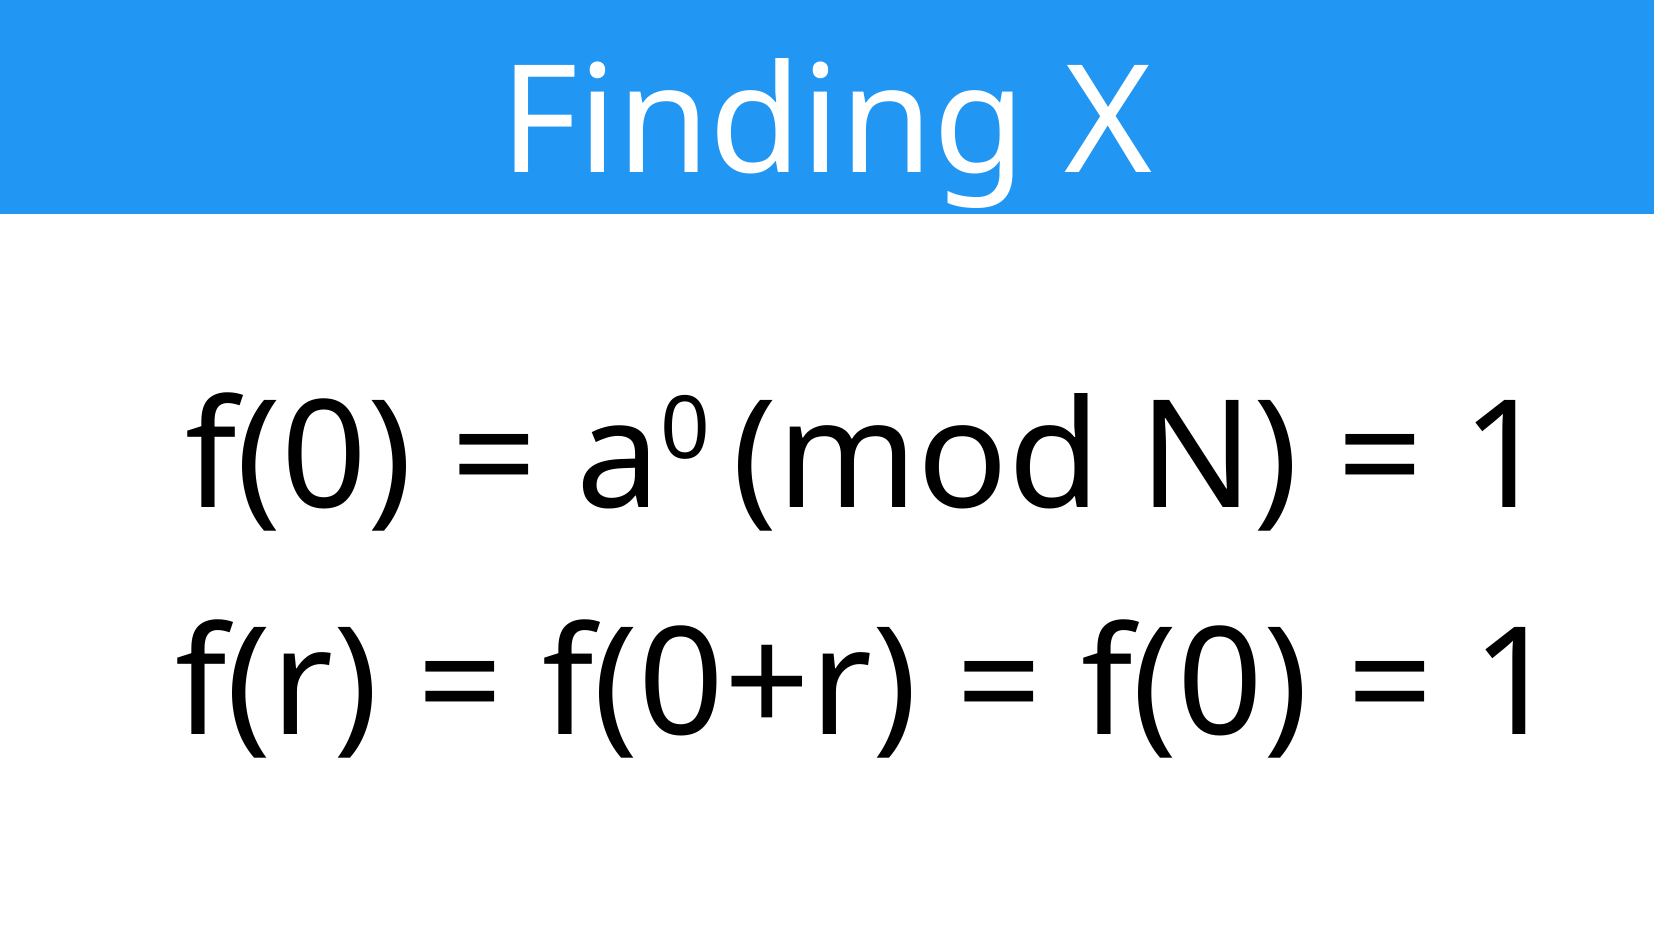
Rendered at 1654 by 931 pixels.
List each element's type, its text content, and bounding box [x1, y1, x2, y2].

list f(0) = a0 (mod N) = 1 f(r) = f(0+r) = f(0) = 1 [86, 345, 1576, 781]
title Finding X [82, 37, 1571, 193]
